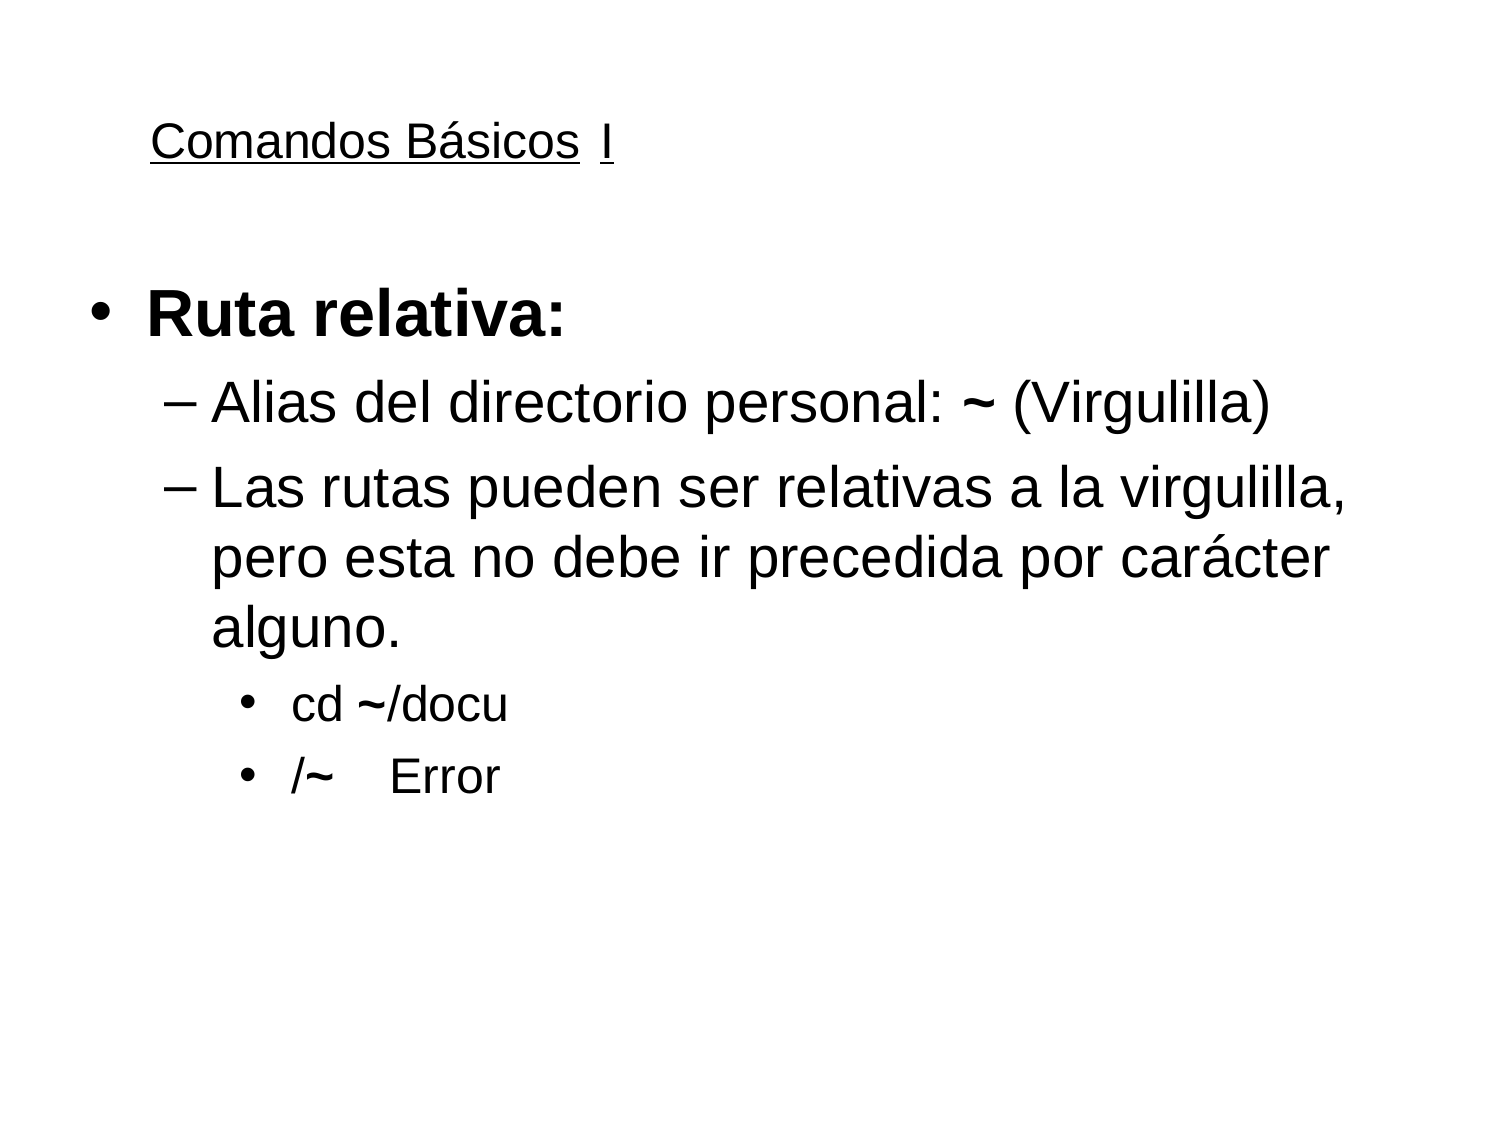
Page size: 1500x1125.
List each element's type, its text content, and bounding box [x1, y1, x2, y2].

title Comandos Básicos I [75, 45, 1426, 233]
list Ruta relativa: Alias del directorio personal: ~ (Virgulilla) Las rutas pueden ser relativas a la virgulilla, pero esta no debe ir precedida por carácter alguno. cd ~/docu /~ Error [75, 262, 1426, 1006]
